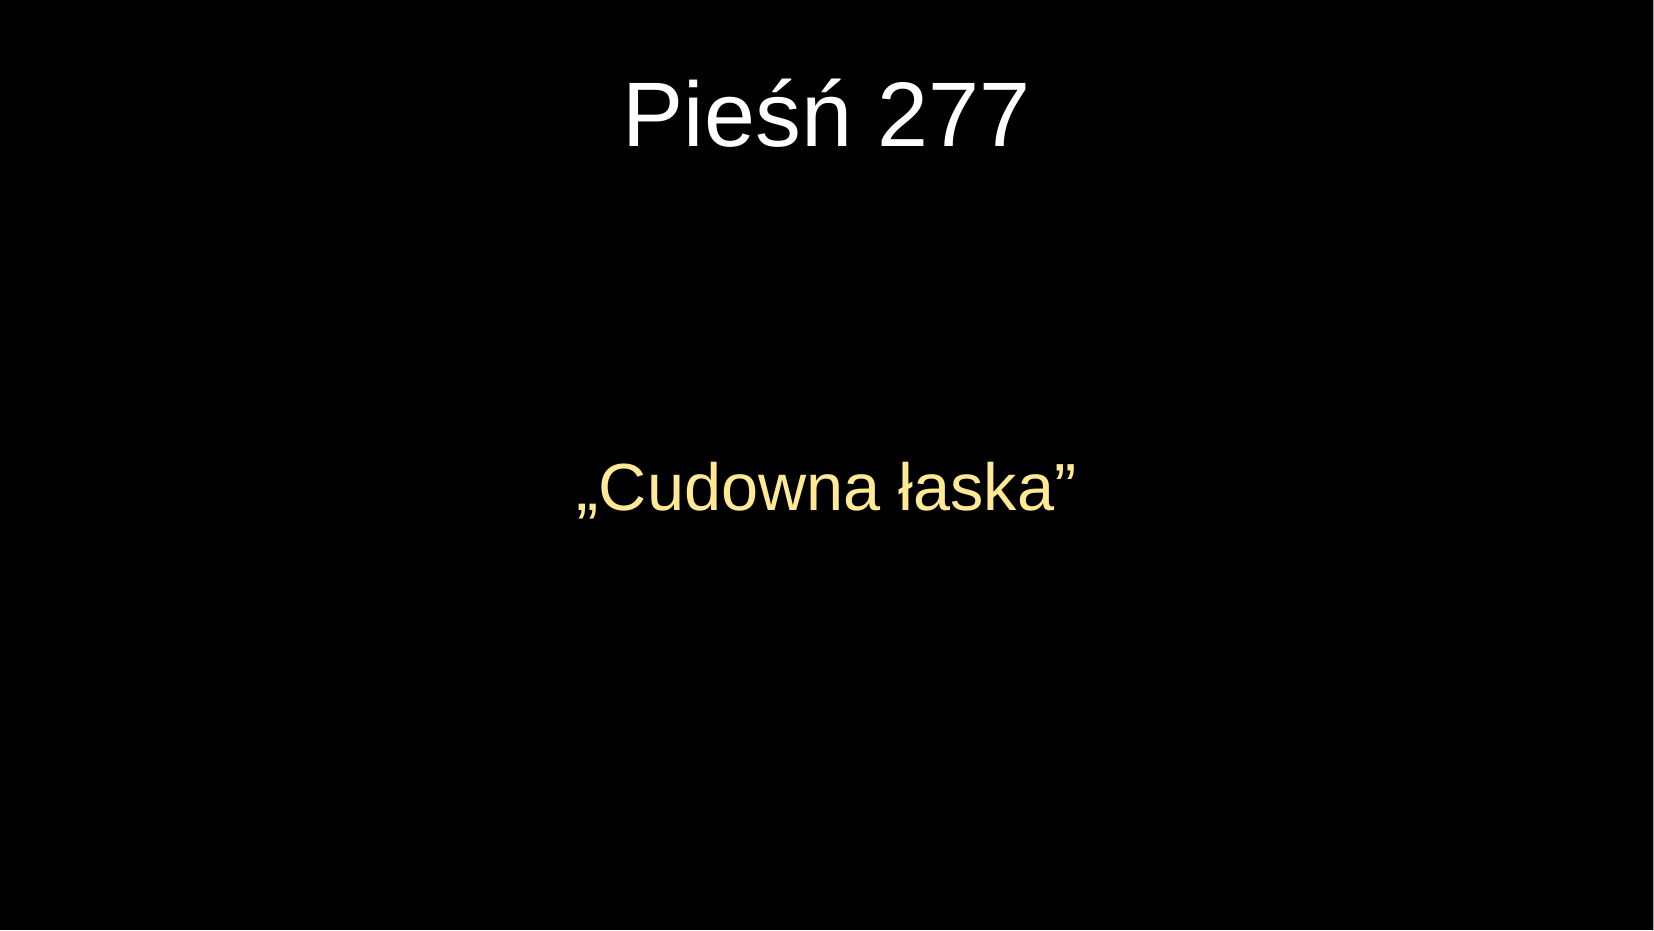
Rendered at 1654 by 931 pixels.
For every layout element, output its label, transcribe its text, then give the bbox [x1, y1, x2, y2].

subtitle „Cudowna łaska” [82, 217, 1571, 757]
title Pieśń 277 [82, 37, 1571, 193]
